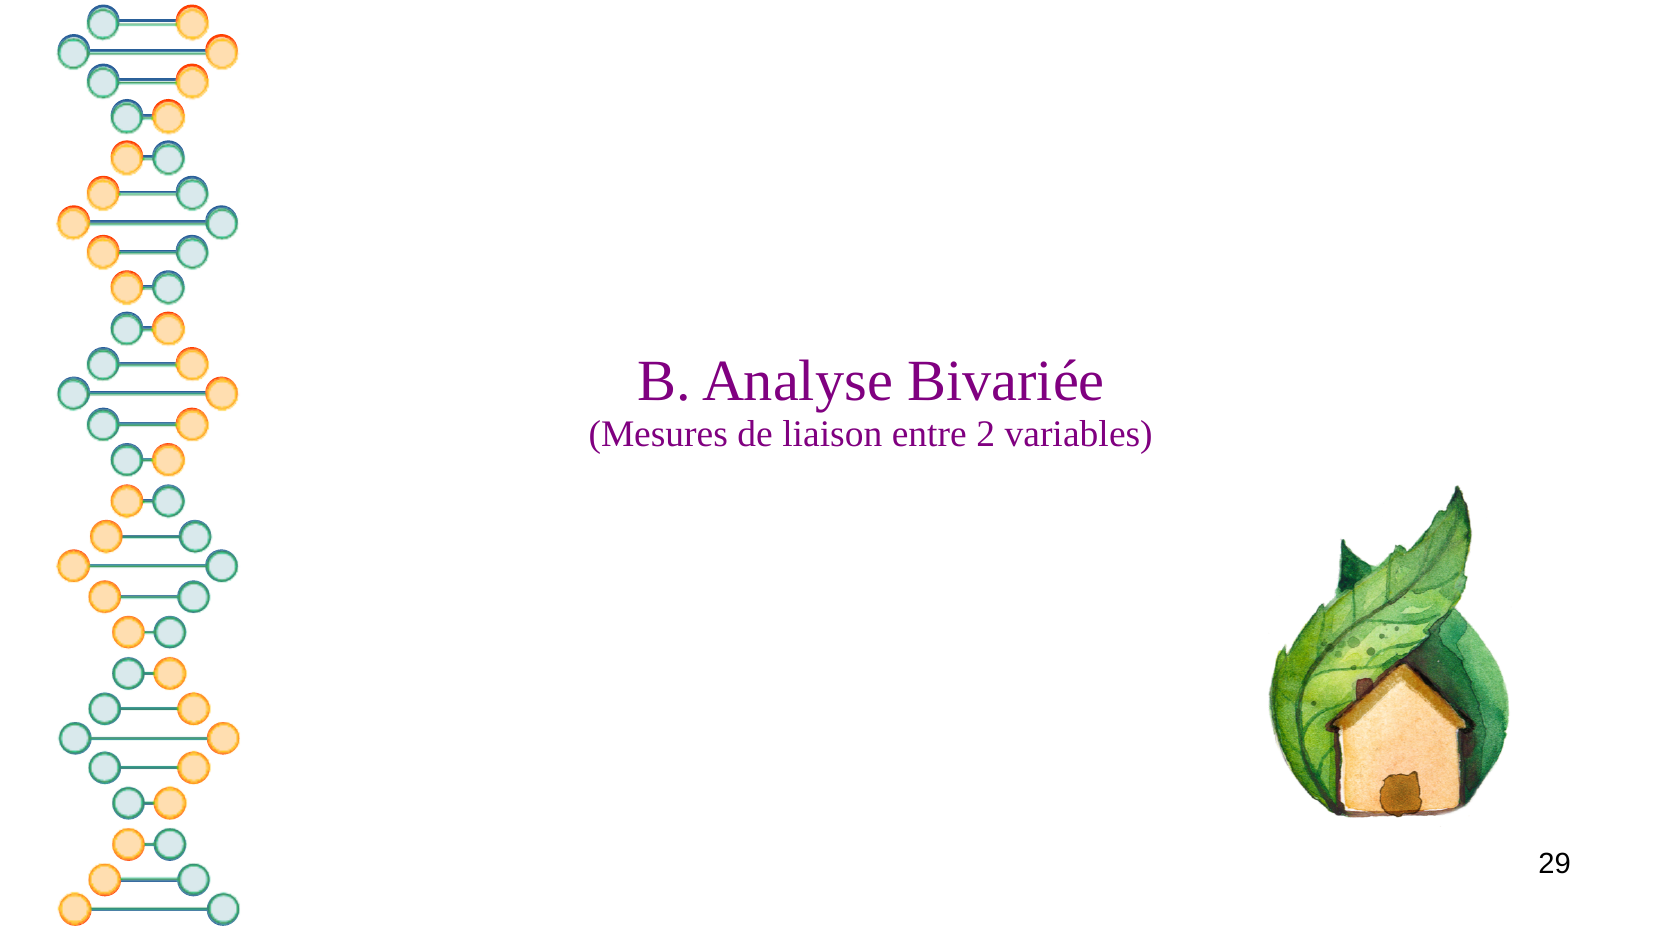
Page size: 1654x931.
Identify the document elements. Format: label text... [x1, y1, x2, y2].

title B. Analyse Bivariée (Mesures de liaison entre 2 variables) [351, 324, 1501, 479]
picture [0, 0, 351, 931]
picture [1210, 472, 1565, 827]
